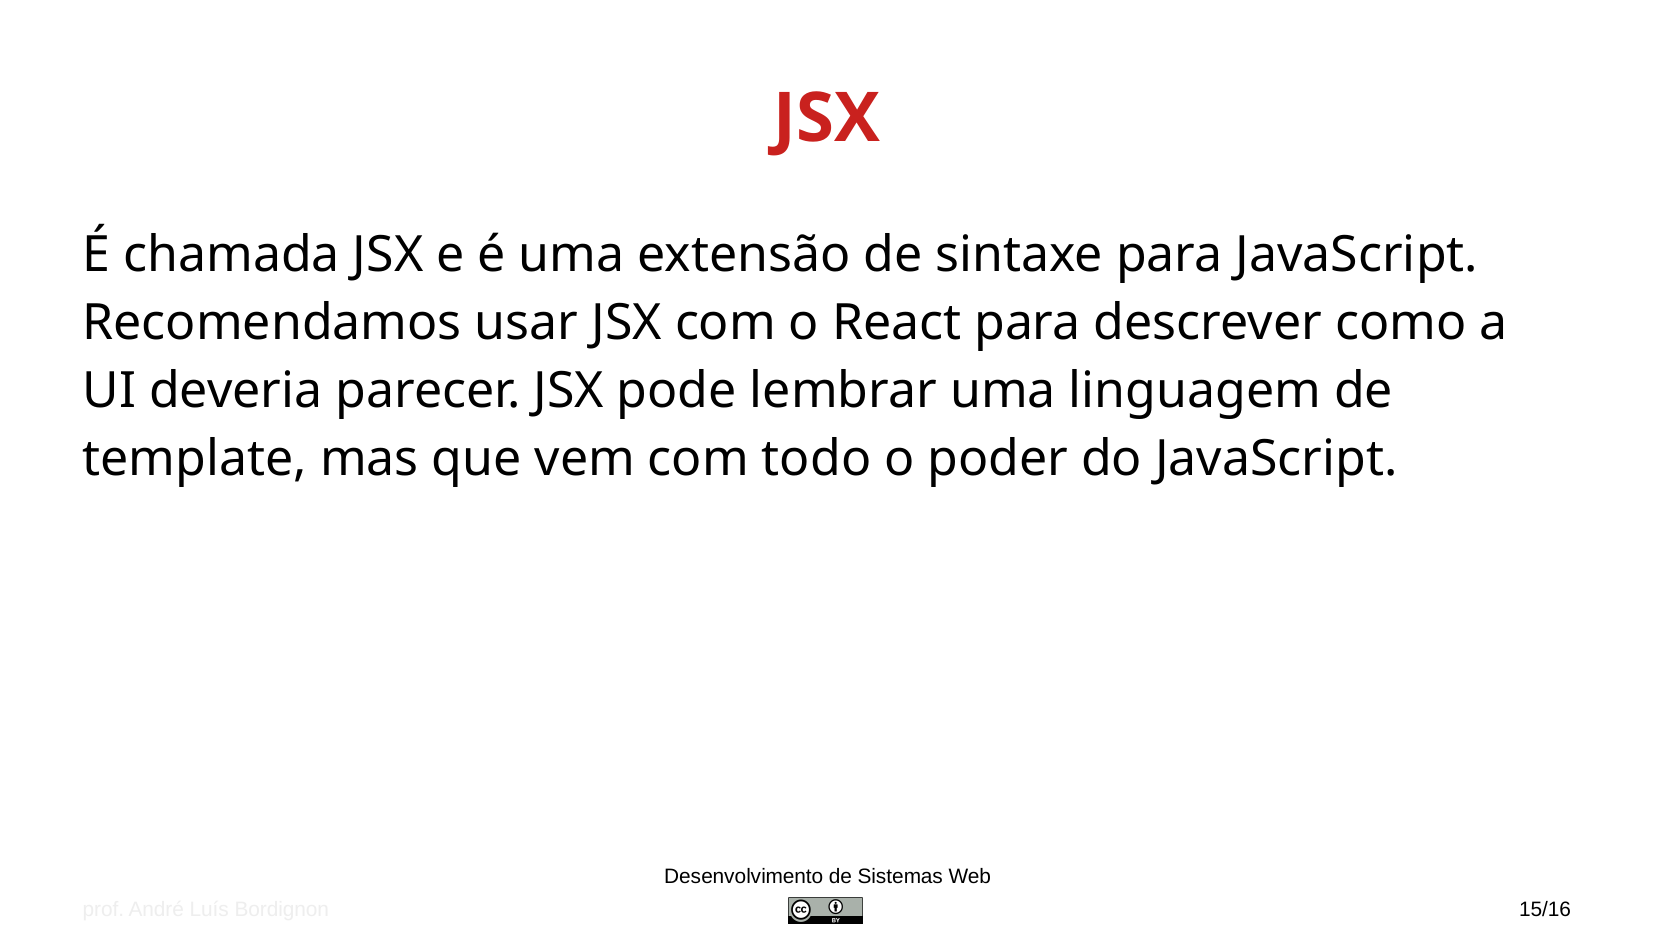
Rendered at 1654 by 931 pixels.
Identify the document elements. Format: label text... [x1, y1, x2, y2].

list É chamada JSX e é uma extensão de sintaxe para JavaScript. Recomendamos usar JSX com o React para descrever como a UI deveria parecer. JSX pode lembrar uma linguagem de template, mas que vem com todo o poder do JavaScript. [82, 217, 1571, 827]
title JSX [82, 37, 1571, 193]
picture [788, 897, 863, 924]
